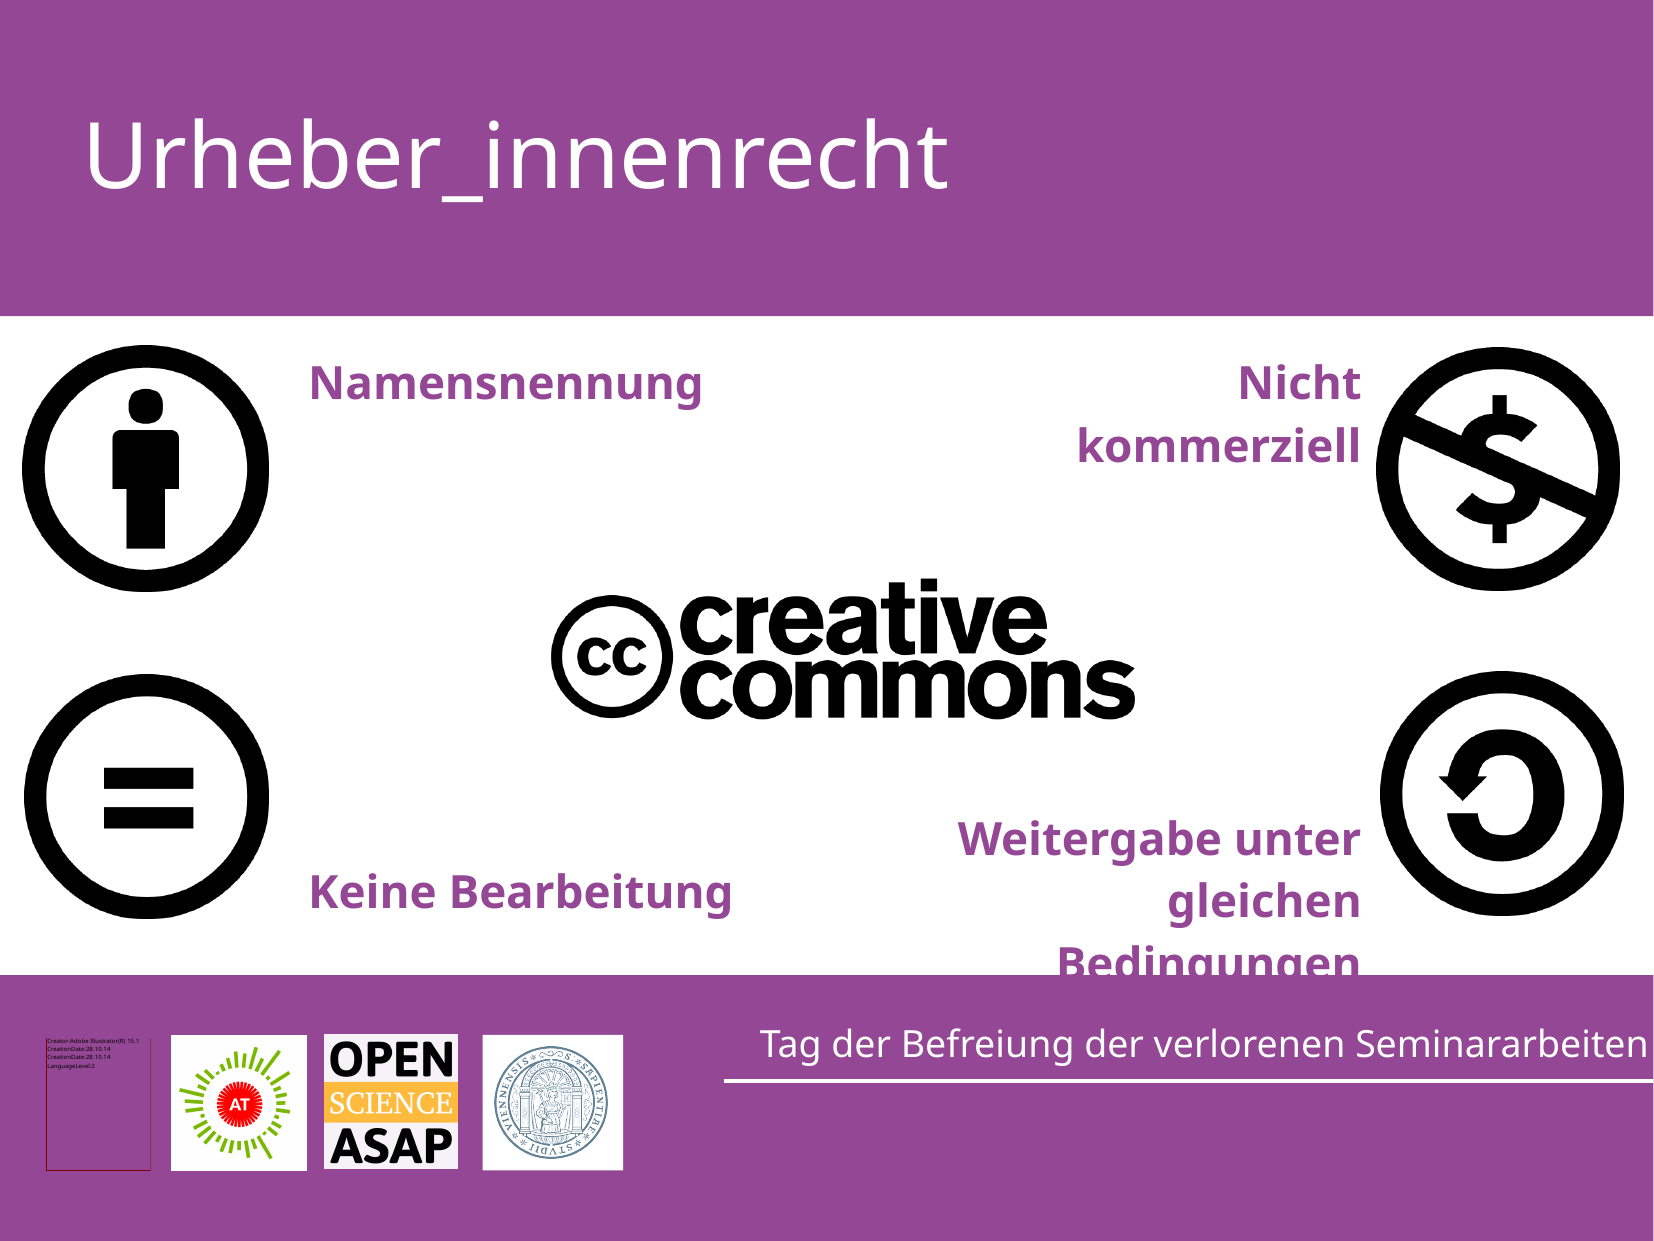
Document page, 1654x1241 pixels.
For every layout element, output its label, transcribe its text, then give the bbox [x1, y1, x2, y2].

title Urheber_innenrecht [82, 49, 1571, 257]
picture [24, 674, 269, 919]
text_box [0, 0, 1654, 1241]
picture [171, 1035, 307, 1171]
text_box Weitergabe unter gleichen Bedingungen [855, 798, 1377, 917]
picture [324, 1034, 458, 1169]
text_box Keine Bearbeitung [293, 852, 886, 939]
text_box Namensnennung [293, 343, 796, 431]
text_box Nicht kommerziell [930, 343, 1377, 431]
picture [22, 345, 269, 592]
text_box Tag der Befreiung der verlorenen Seminararbeiten [745, 1010, 1631, 1068]
picture [45, 1039, 151, 1171]
picture [1376, 347, 1620, 591]
picture [539, 569, 1149, 727]
picture [494, 1046, 608, 1159]
picture [1380, 671, 1624, 916]
